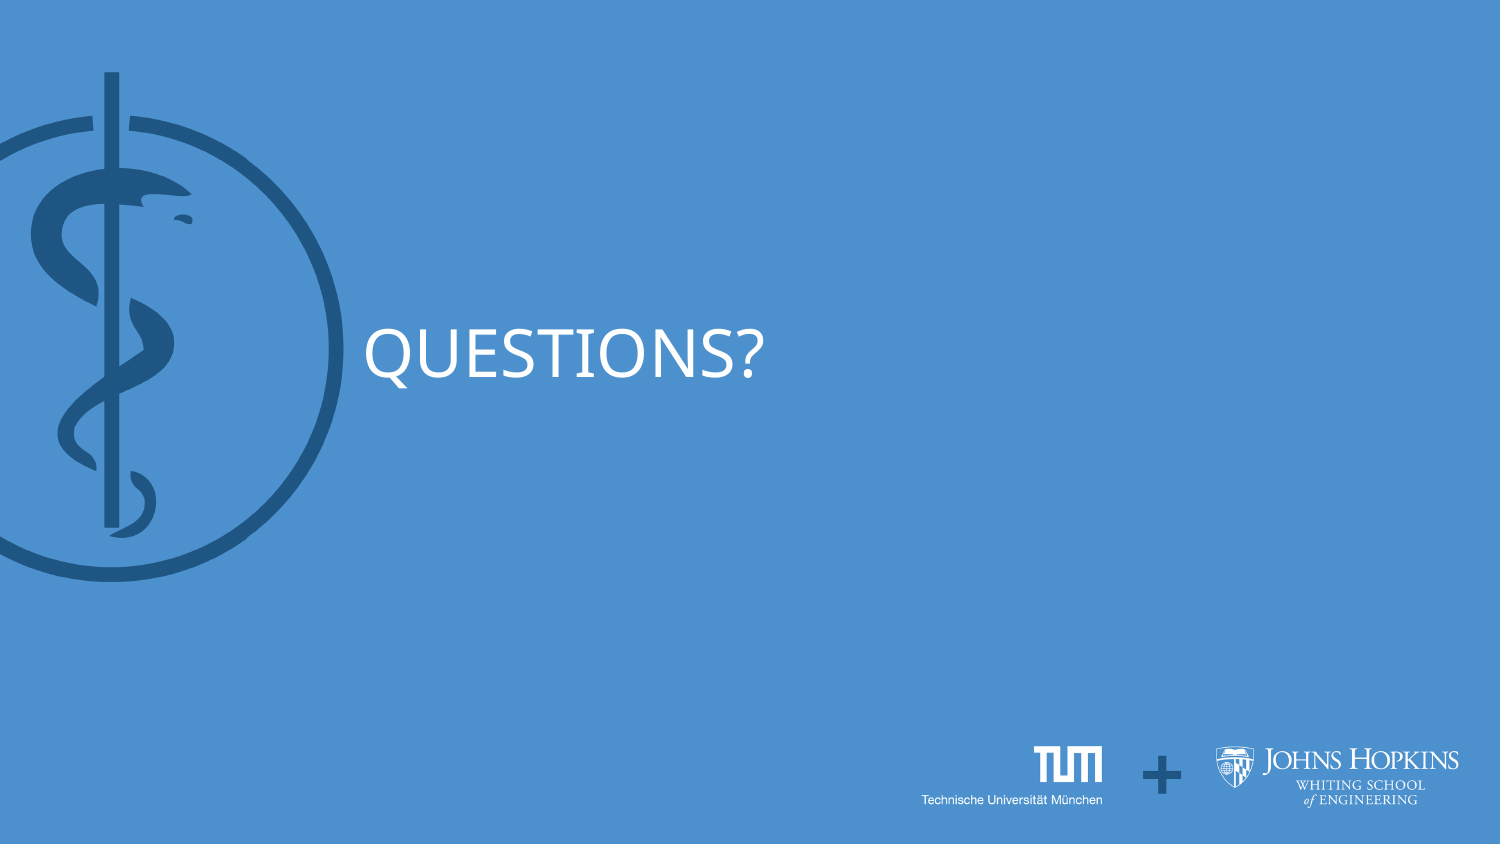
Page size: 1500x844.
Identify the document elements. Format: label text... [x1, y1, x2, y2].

title QUESTIONS? [347, 303, 1489, 463]
picture [0, 0, 1500, 844]
